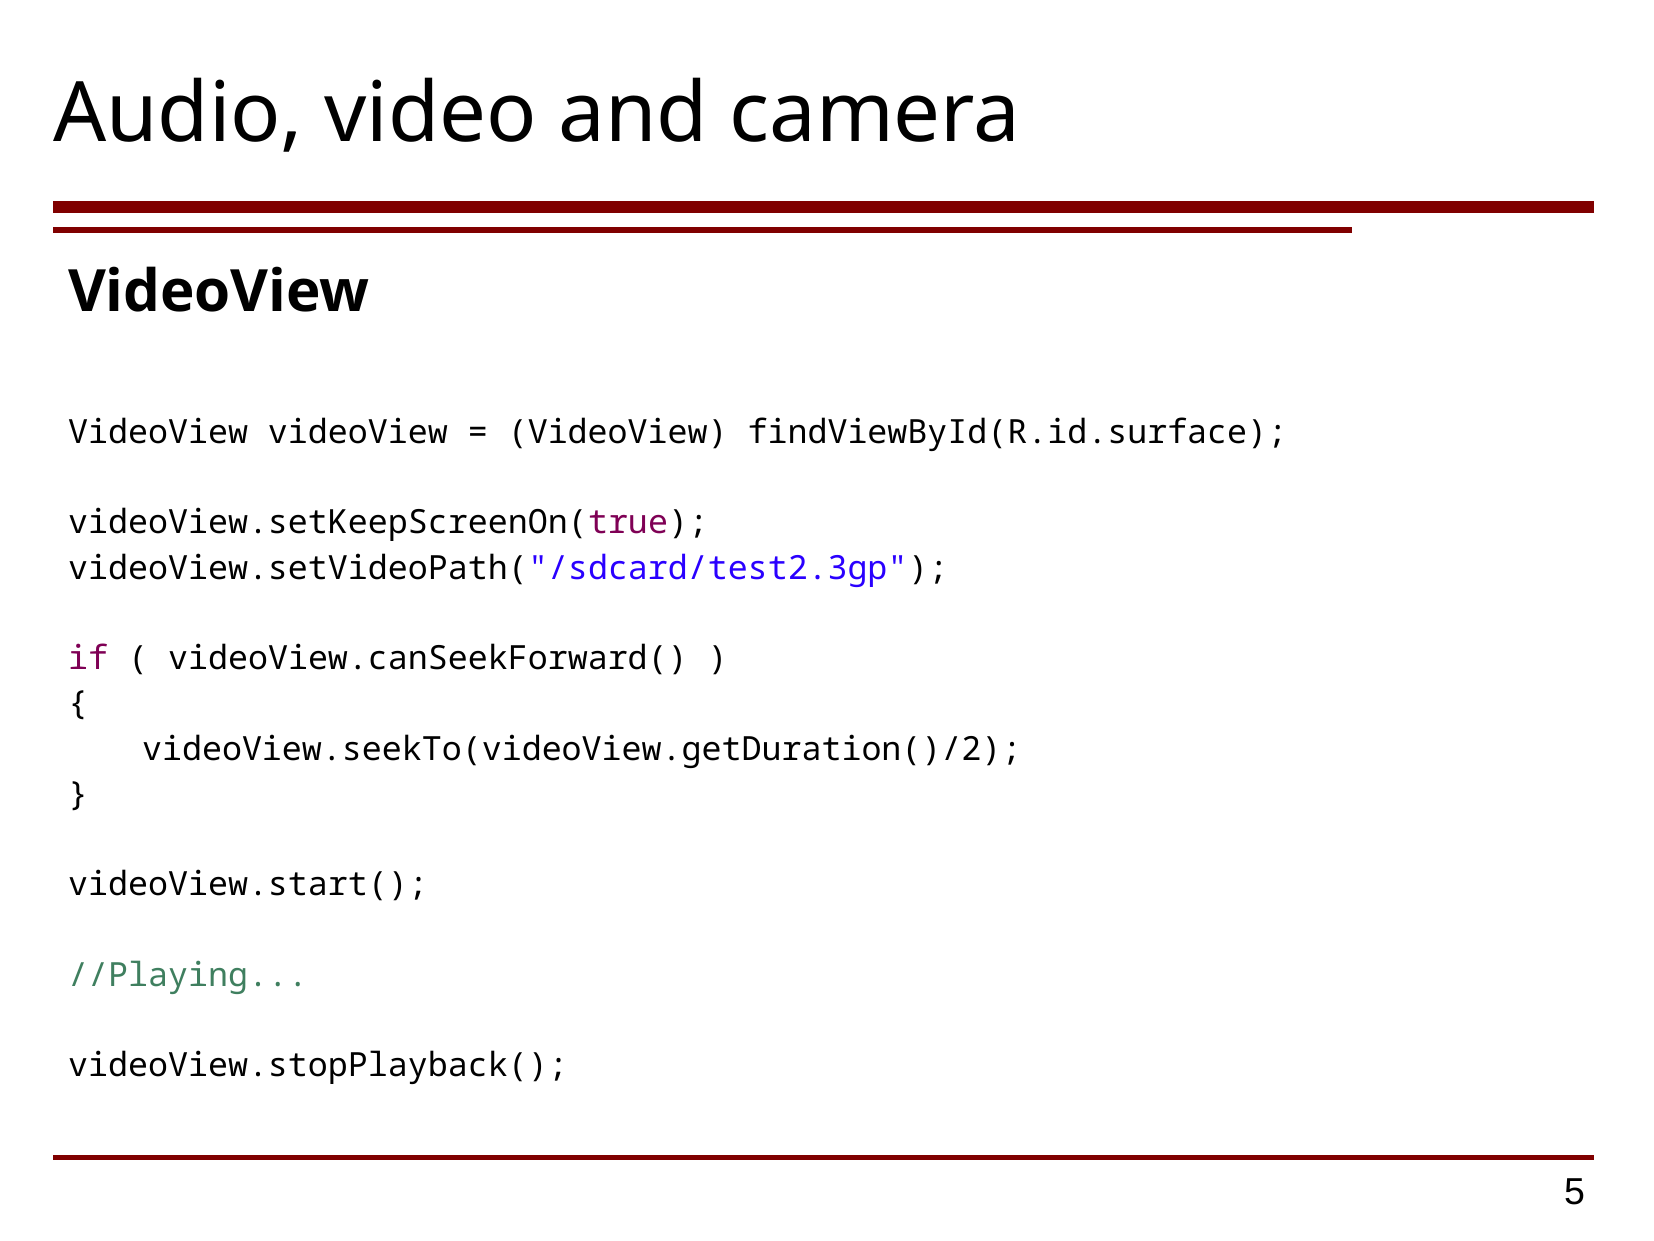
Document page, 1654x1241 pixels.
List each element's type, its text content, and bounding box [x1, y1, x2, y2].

subtitle Audio, video and camera [53, 48, 1542, 172]
text_box <número> [35, 1163, 1654, 1221]
text_box VideoView VideoView videoView = (VideoView) findViewById(R.id.surface); videoView.setKeepScreenOn(true); videoView.setVideoPath("/sdcard/test2.3gp"); if ( videoView.canSeekForward() ) { videoView.seekTo(videoView.getDuration()/2); } videoView.start(); //Playing... videoView.stopPlayback(); [53, 242, 1303, 1036]
